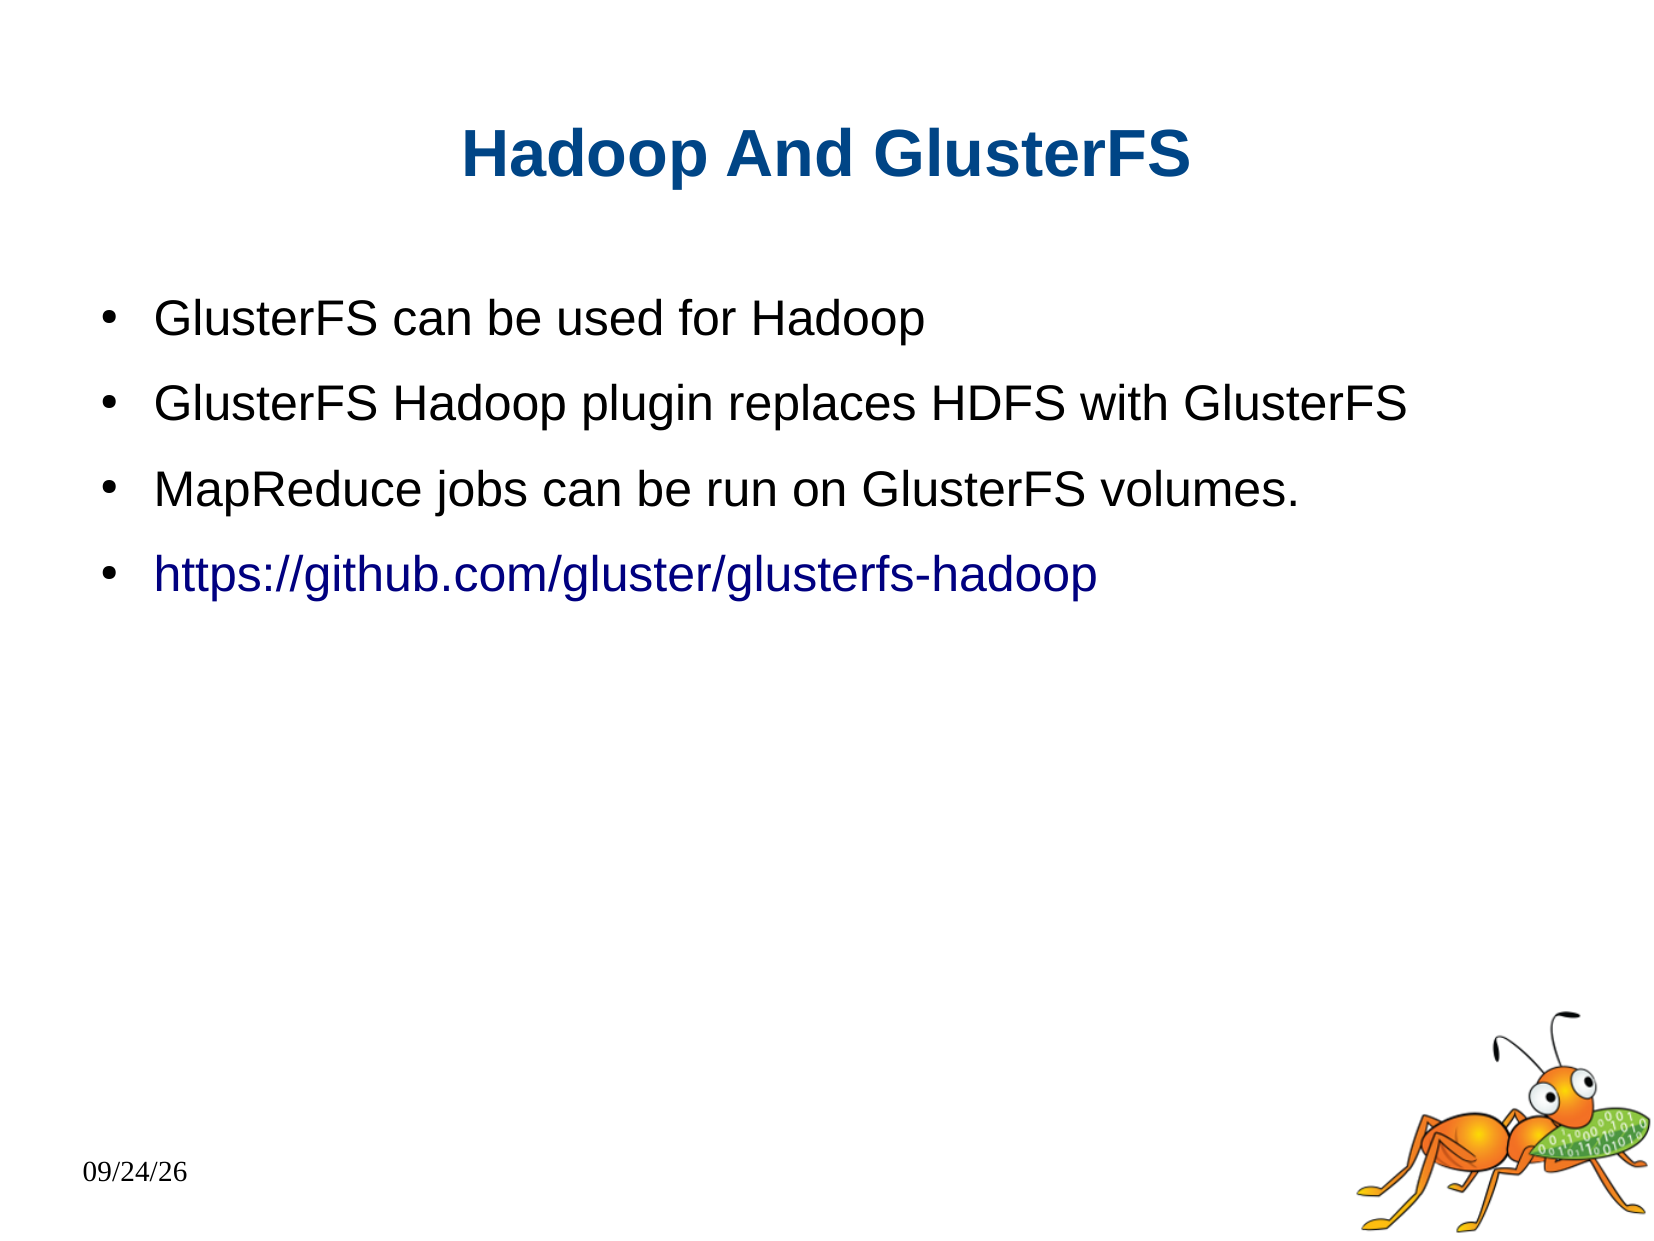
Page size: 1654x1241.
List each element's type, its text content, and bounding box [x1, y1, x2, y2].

list GlusterFS can be used for Hadoop GlusterFS Hadoop plugin replaces HDFS with GlusterFS MapReduce jobs can be run on GlusterFS volumes. https://github.com/gluster/glusterfs-hadoop [82, 290, 1571, 1010]
picture [1353, 1009, 1654, 1235]
title Hadoop And GlusterFS [82, 49, 1571, 257]
